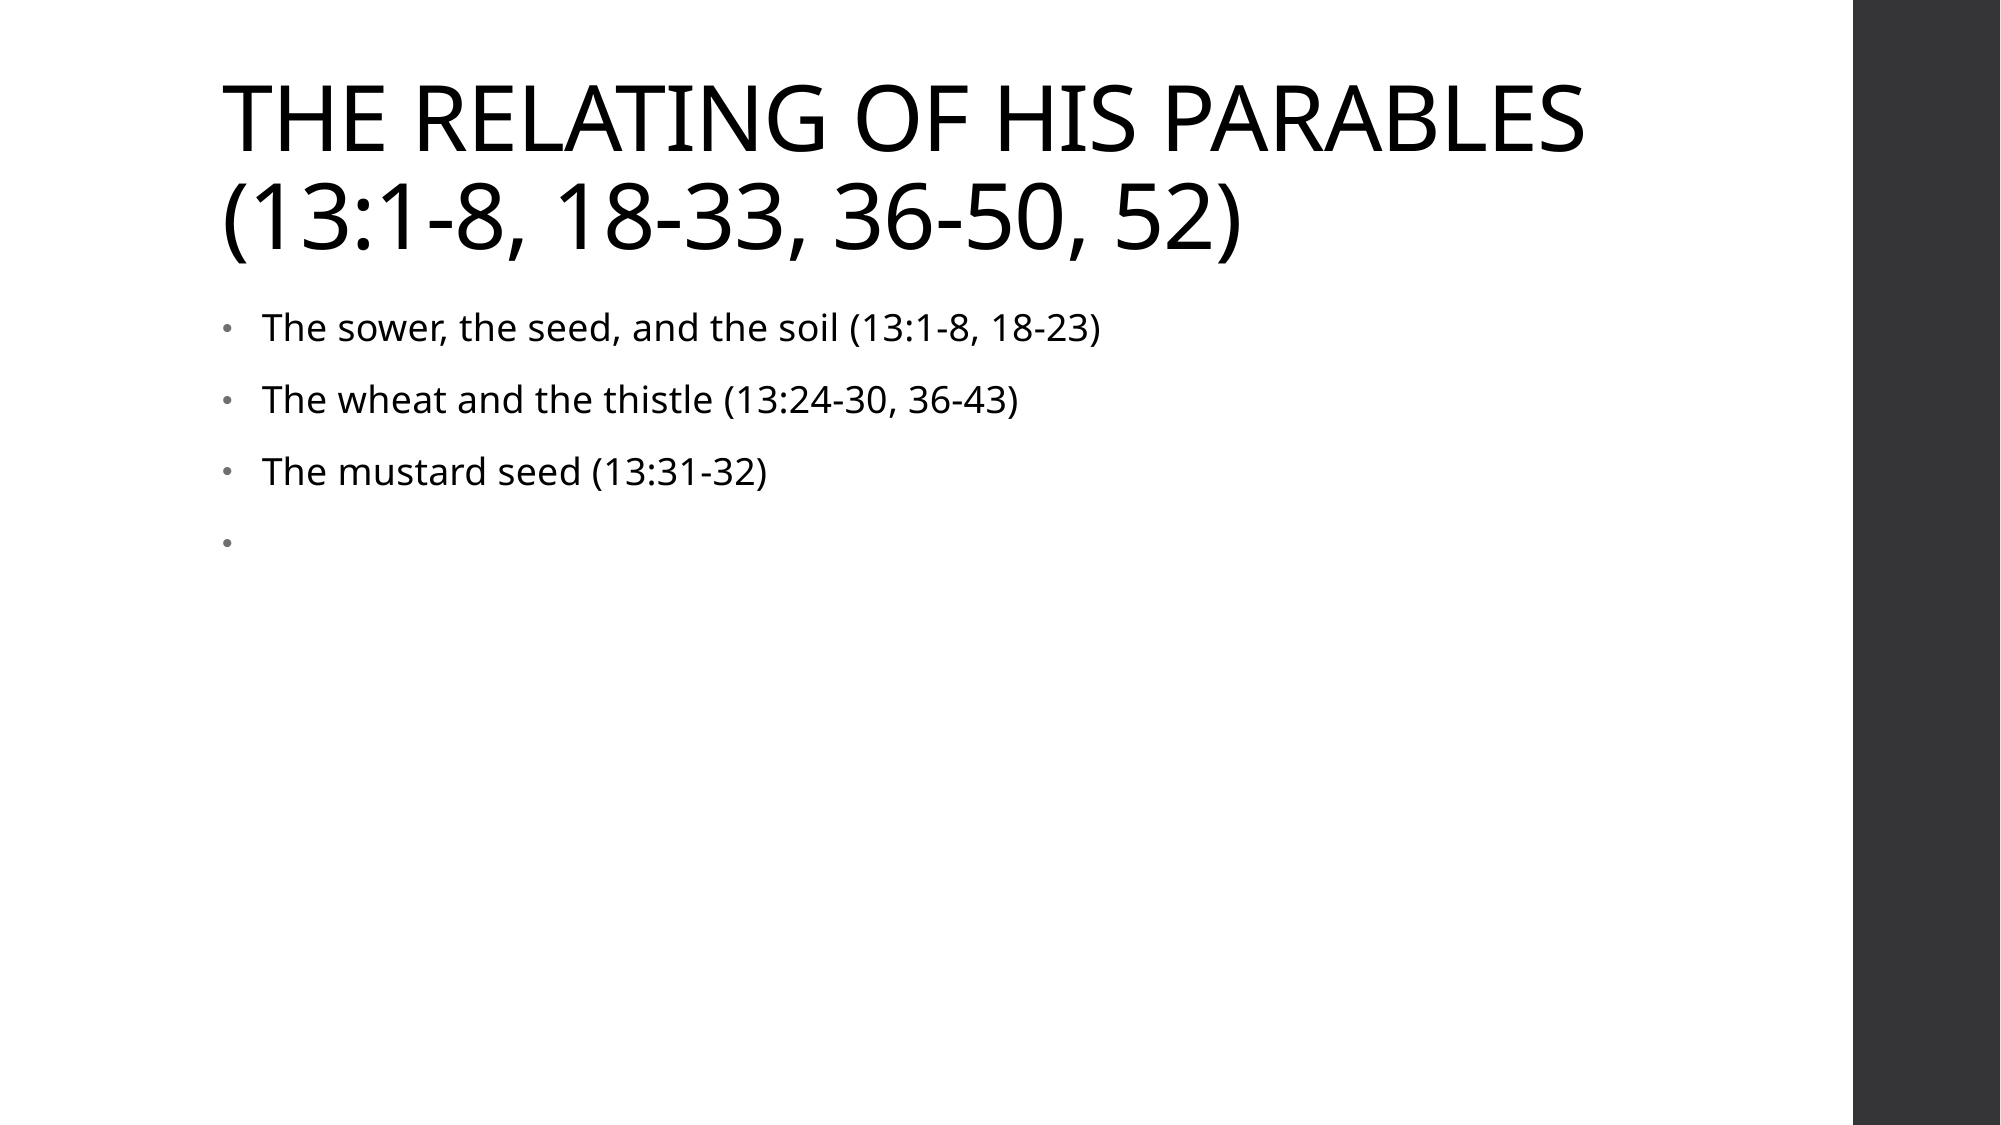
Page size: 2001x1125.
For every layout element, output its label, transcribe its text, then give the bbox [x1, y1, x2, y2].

title THE RELATING OF HIS PARABLES (13:1-8, 18-33, 36-50, 52) [206, 60, 1797, 278]
list The sower, the seed, and the soil (13:1-8, 18-23) The wheat and the thistle (13:24-30, 36-43) The mustard seed (13:31-32) [206, 299, 1617, 1014]
